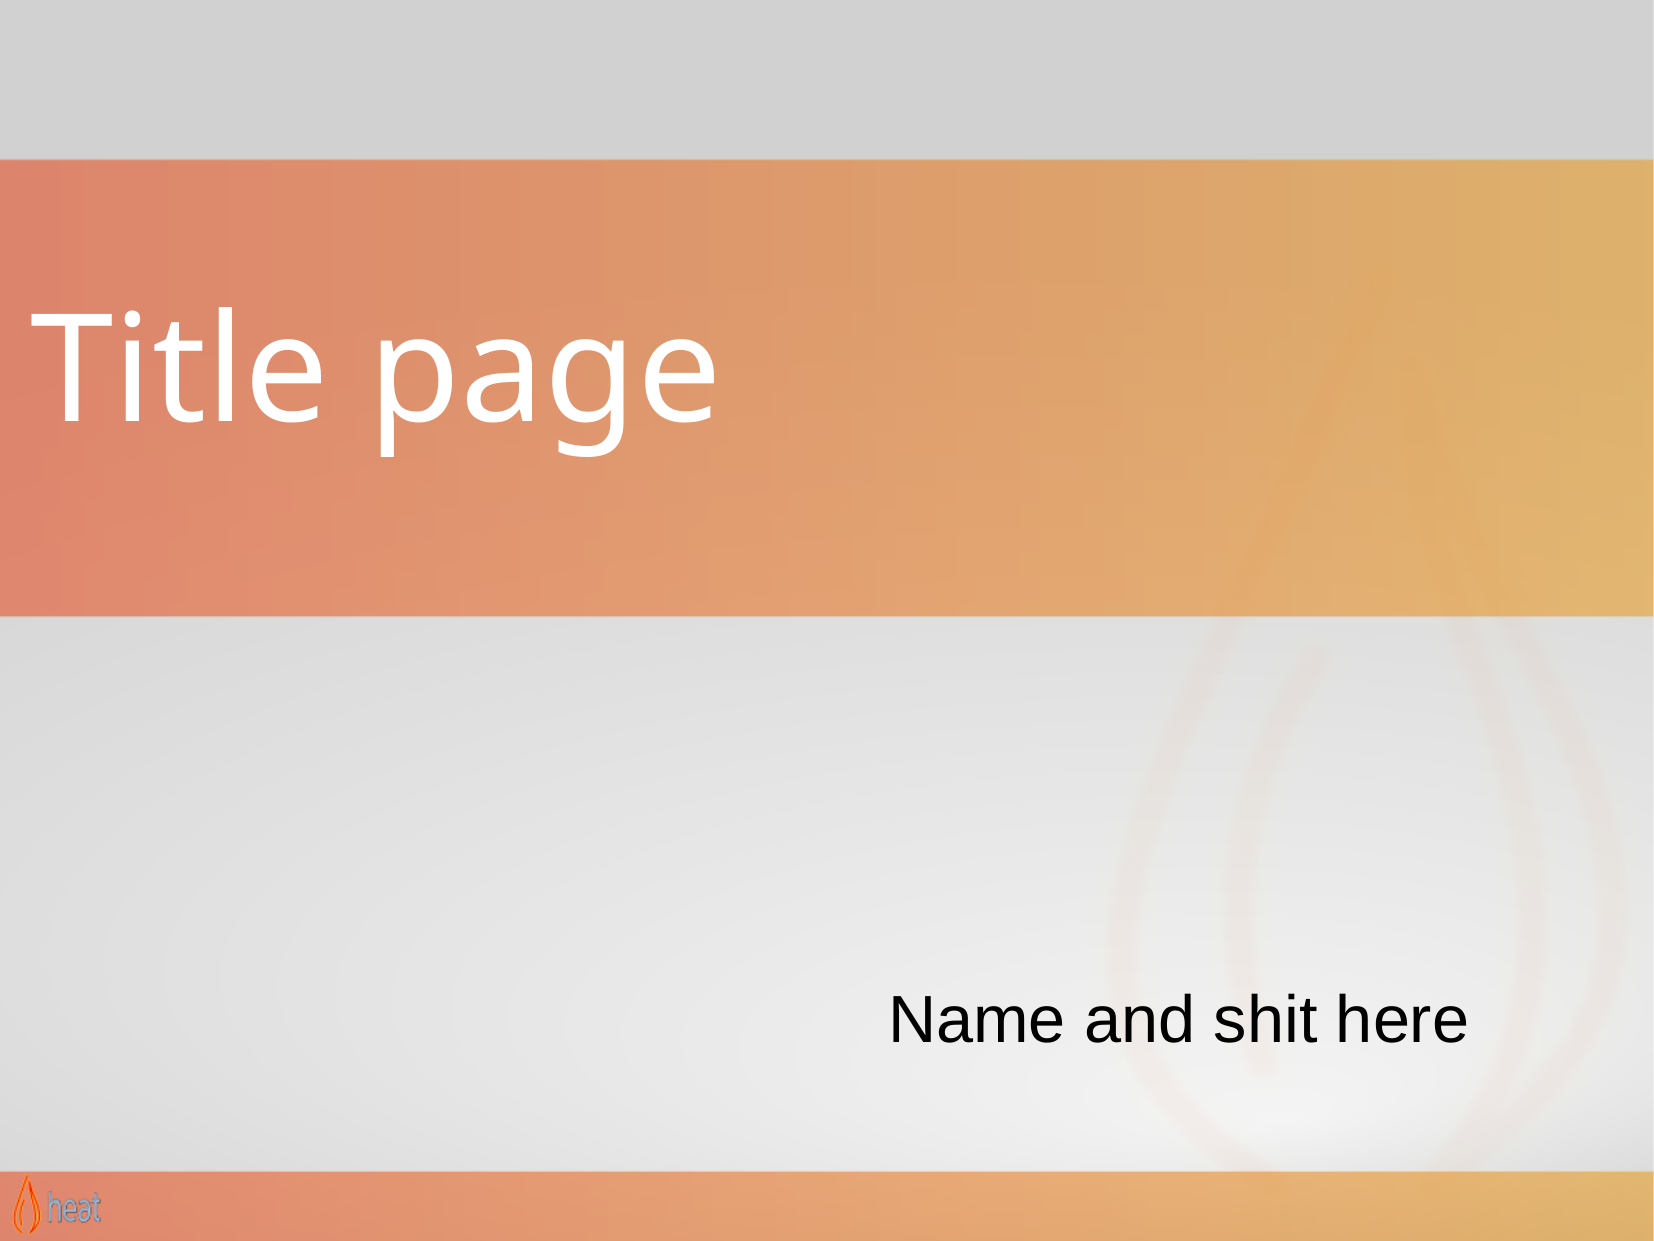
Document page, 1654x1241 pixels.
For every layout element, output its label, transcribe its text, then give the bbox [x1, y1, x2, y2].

title Title page [30, 270, 1519, 458]
subtitle Name and shit here [435, 660, 1654, 1241]
picture [0, 0, 1654, 1241]
